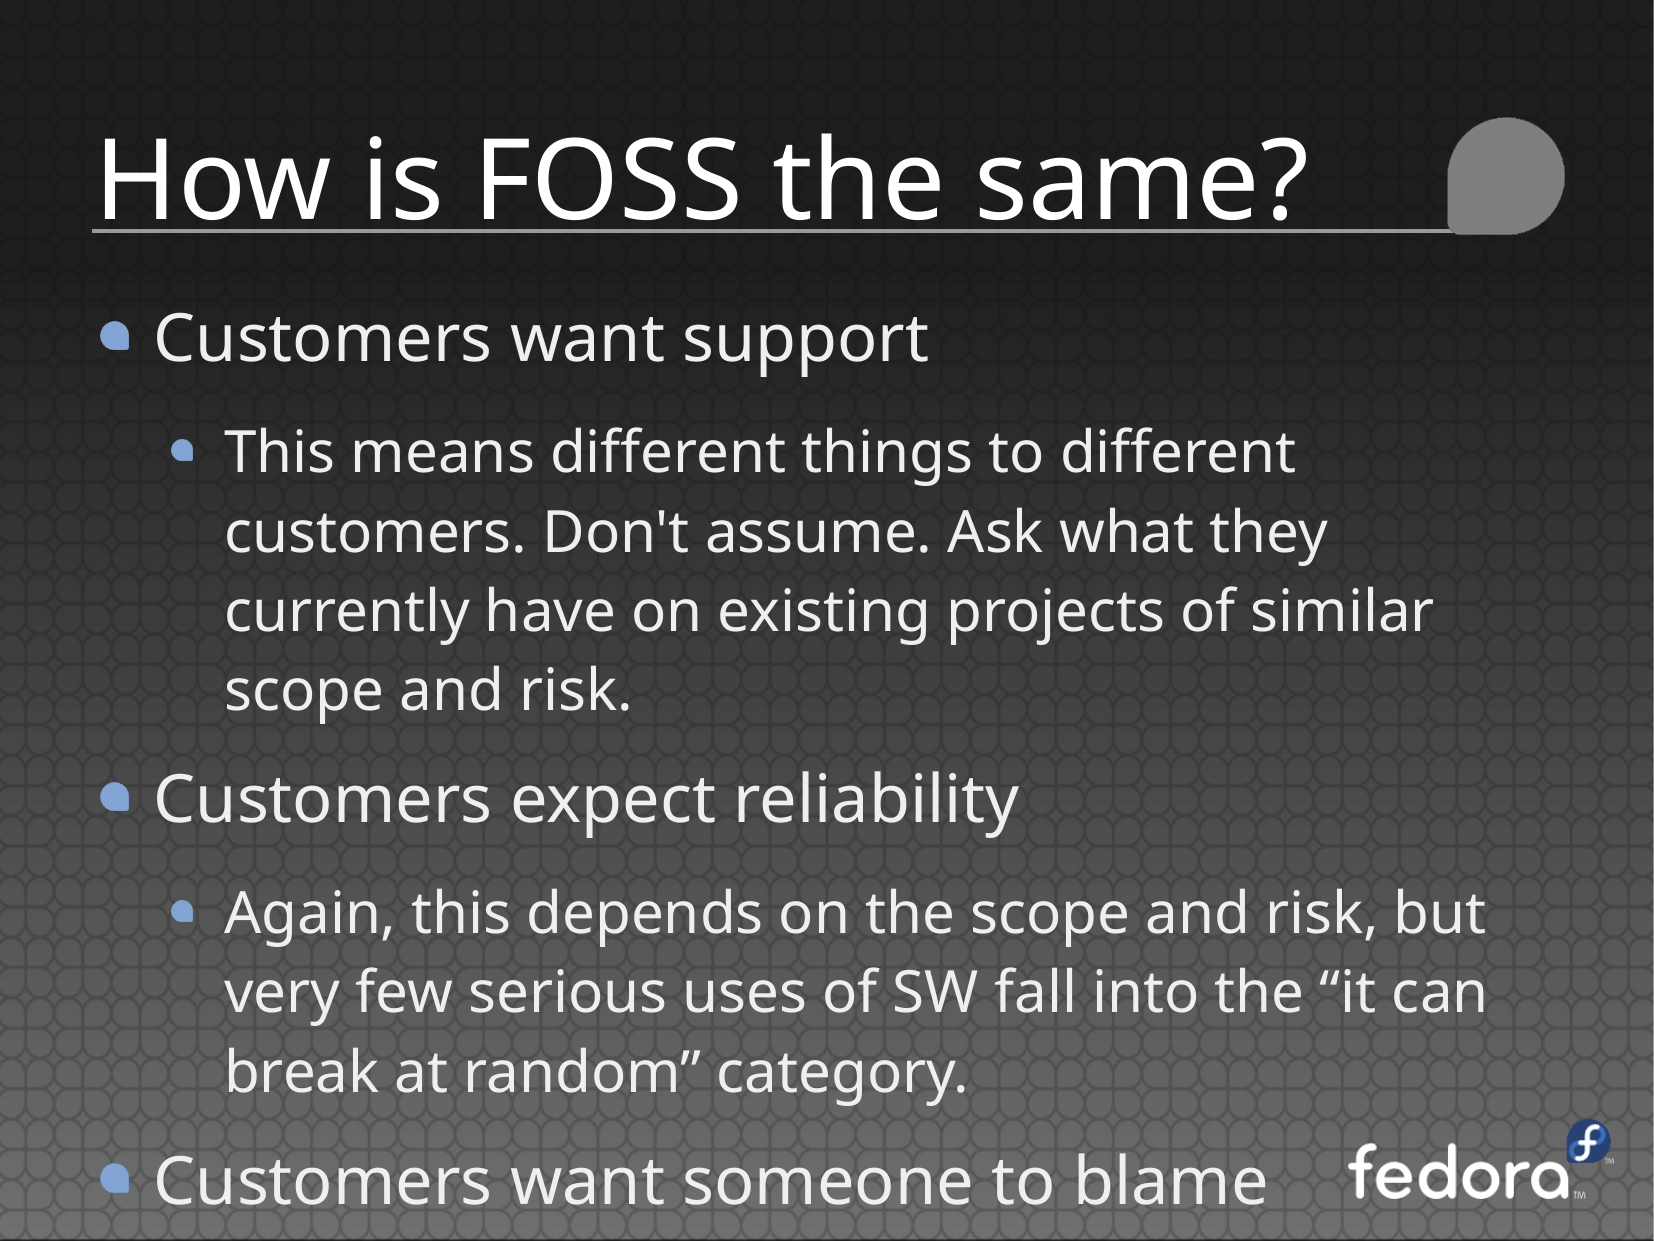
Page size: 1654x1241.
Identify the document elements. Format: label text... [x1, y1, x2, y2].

picture [0, 0, 1654, 1241]
title How is FOSS the same? [94, 100, 1426, 251]
list Customers want support This means different things to different customers. Don't assume. Ask what they currently have on existing projects of similar scope and risk. Customers expect reliability Again, this depends on the scope and risk, but very few serious uses of SW fall into the “it can break at random” category. Customers want someone to blame [82, 290, 1571, 1094]
